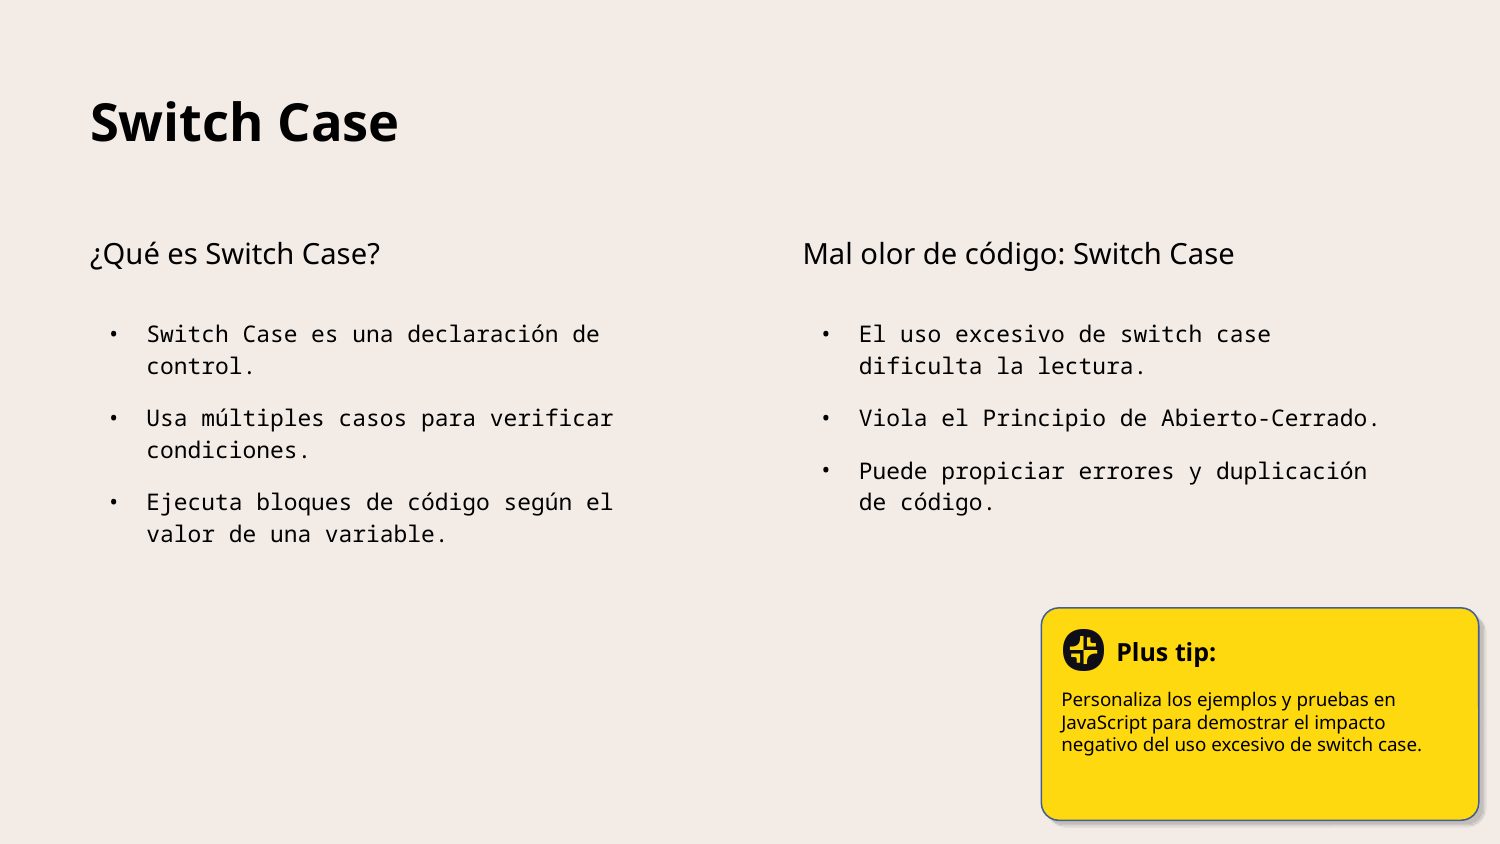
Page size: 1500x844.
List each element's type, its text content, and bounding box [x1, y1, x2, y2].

subtitle ¿Qué es Switch Case? [75, 191, 695, 286]
list El uso excesivo de switch case dificulta la lectura. Viola el Principio de Abierto-Cerrado. Puede propiciar errores y duplicación de código. [787, 301, 1407, 750]
subtitle Mal olor de código: Switch Case [787, 191, 1407, 286]
text_box Plus tip: [1116, 632, 1429, 671]
title Switch Case [75, 73, 1425, 168]
picture [1063, 629, 1104, 671]
list Switch Case es una declaración de control. Usa múltiples casos para verificar condiciones. Ejecuta bloques de código según el valor de una variable. [75, 301, 695, 750]
text_box Personaliza los ejemplos y pruebas en JavaScript para demostrar el impacto negativo del uso excesivo de switch case. [1041, 607, 1479, 821]
